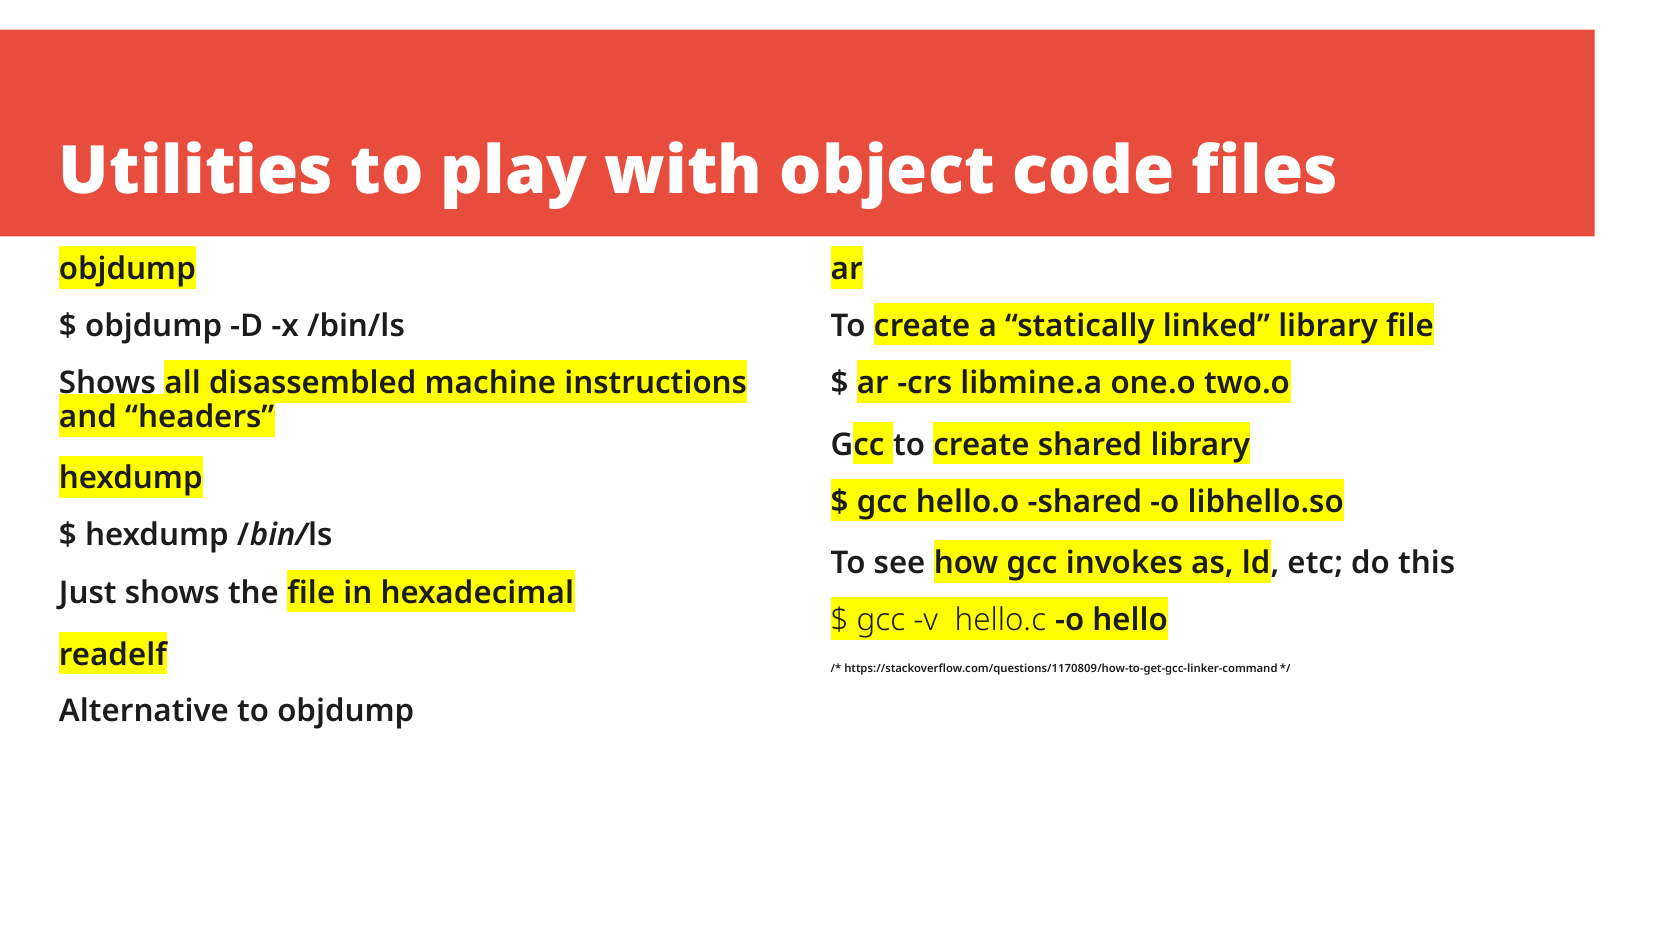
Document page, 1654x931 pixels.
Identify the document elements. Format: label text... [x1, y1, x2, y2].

list objdump $ objdump -D -x /bin/ls Shows all disassembled machine instructions and “headers” hexdump $ hexdump /bin/ls Just shows the file in hexadecimal readelf Alternative to objdump [59, 248, 794, 931]
title Utilities to play with object code files [59, 59, 1595, 207]
list ar To create a “statically linked” library file $ ar -crs libmine.a one.o two.o Gcc to create shared library $ gcc hello.o -shared -o libhello.so To see how gcc invokes as, ld, etc; do this $ gcc -v hello.c -o hello /* https://stackoverflow.com/questions/1170809/how-to-get-gcc-linker-command */ [830, 248, 1566, 931]
